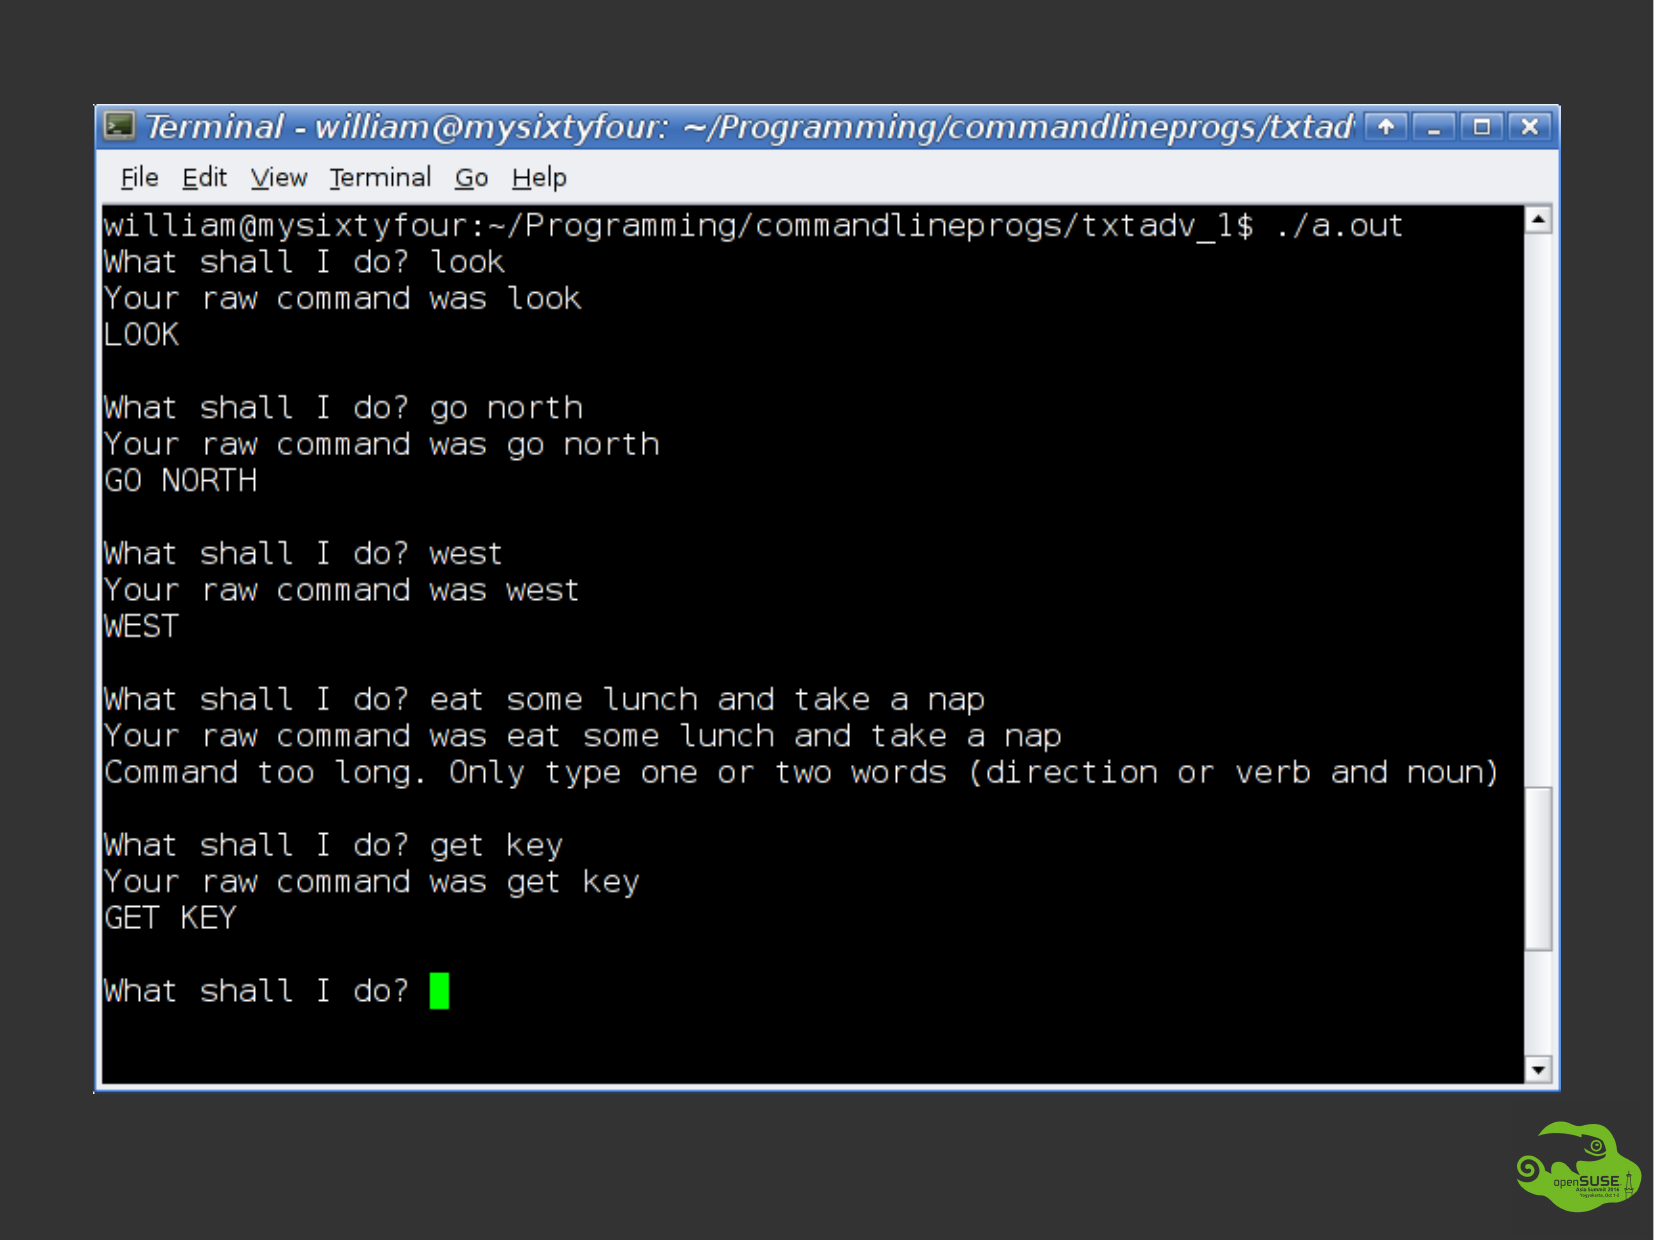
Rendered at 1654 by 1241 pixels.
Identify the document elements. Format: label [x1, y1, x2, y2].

picture [93, 104, 1561, 1094]
picture [1511, 1098, 1647, 1235]
